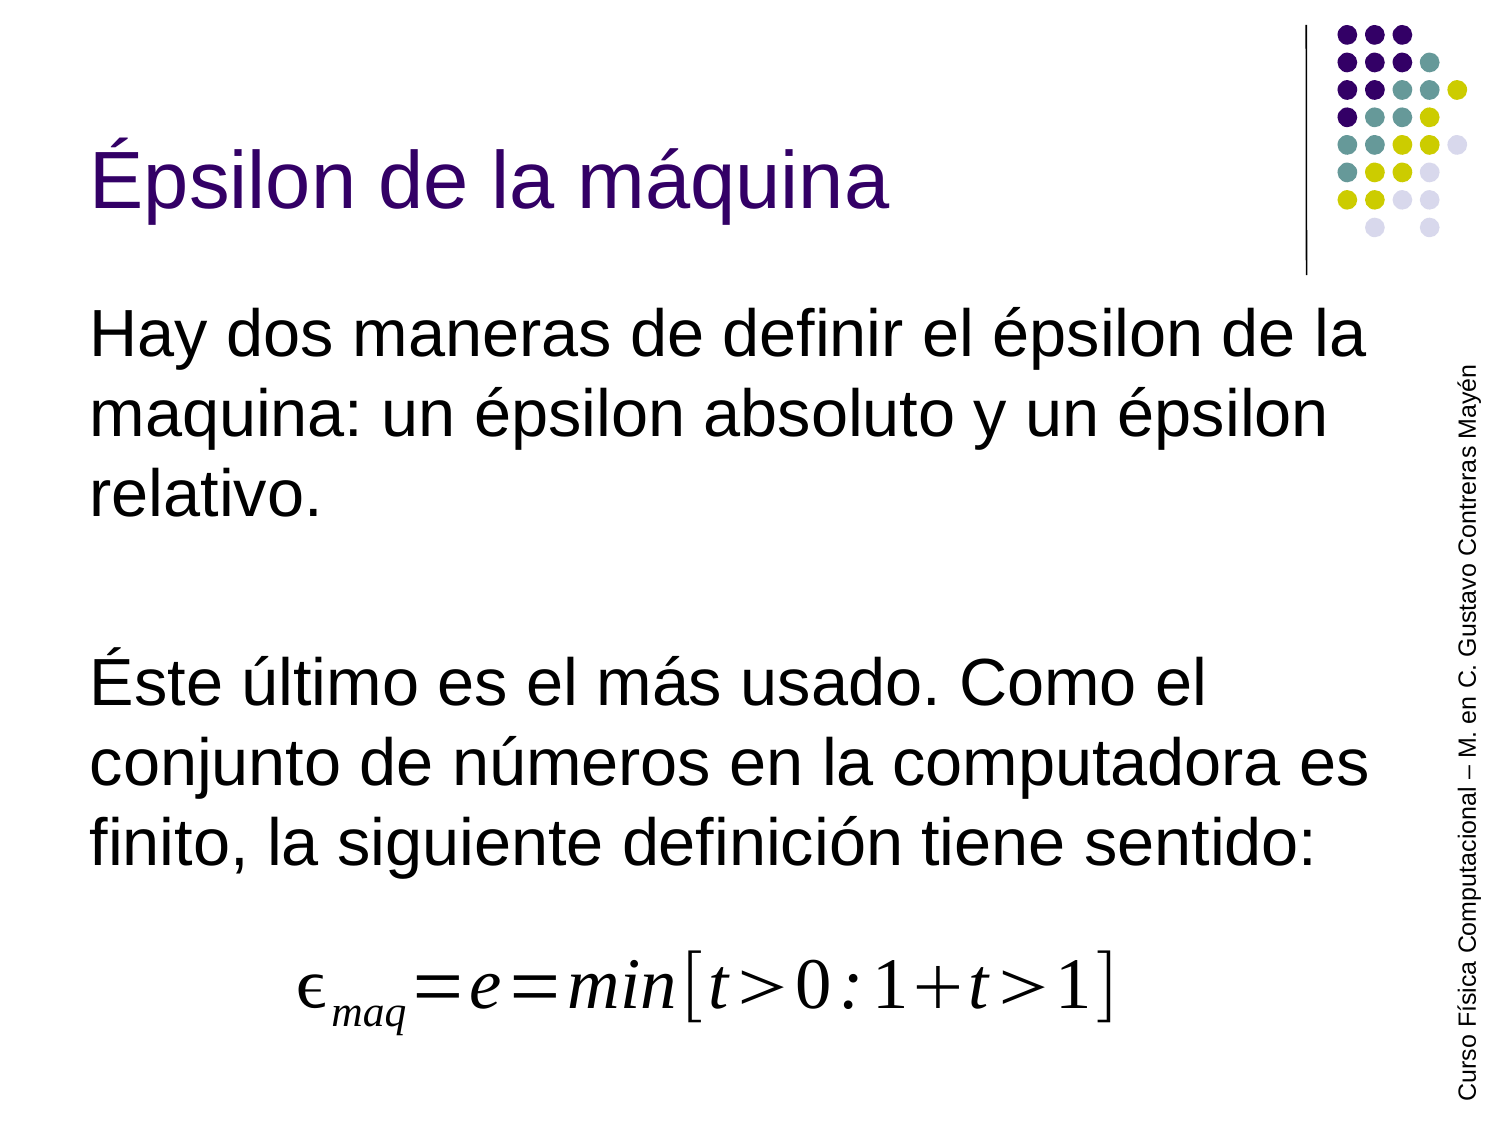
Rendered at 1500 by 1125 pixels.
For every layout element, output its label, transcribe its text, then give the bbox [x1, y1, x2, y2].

chart [289, 944, 1123, 1037]
text_box Hay dos maneras de definir el épsilon de la maquina: un épsilon absoluto y un épsilon relativo. Éste último es el más usado. Como el conjunto de números en la computadora es finito, la siguiente definición tiene sentido: [75, 281, 1426, 831]
text_box Épsilon de la máquina [74, 20, 1313, 233]
